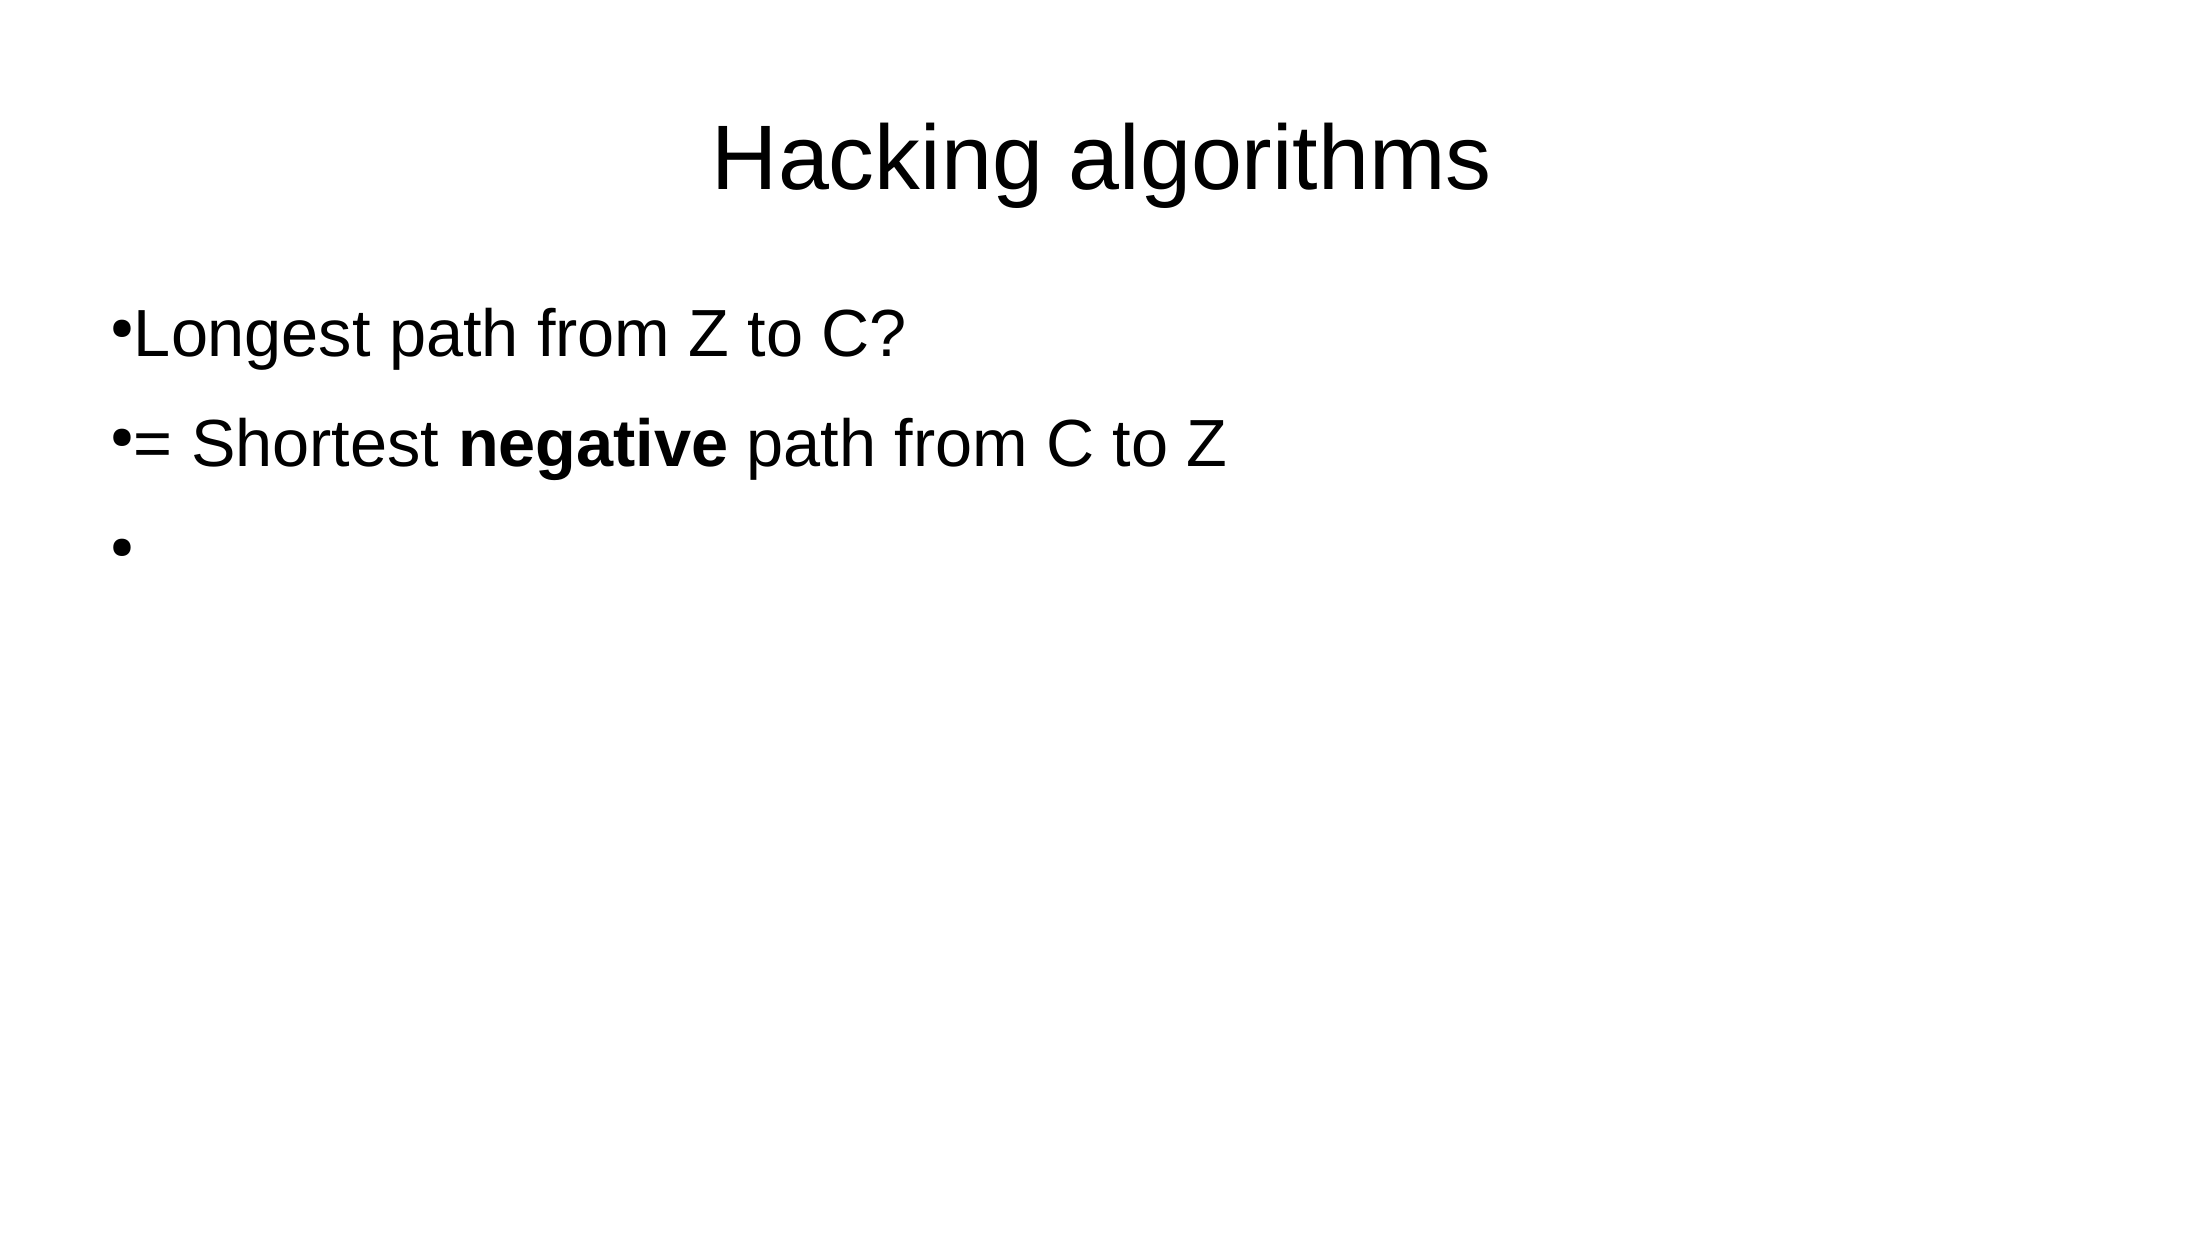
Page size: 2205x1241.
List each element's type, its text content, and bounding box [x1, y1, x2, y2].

list Longest path from Z to C? = Shortest negative path from C to Z [110, 290, 2051, 1010]
title Hacking algorithms [110, 49, 2095, 257]
